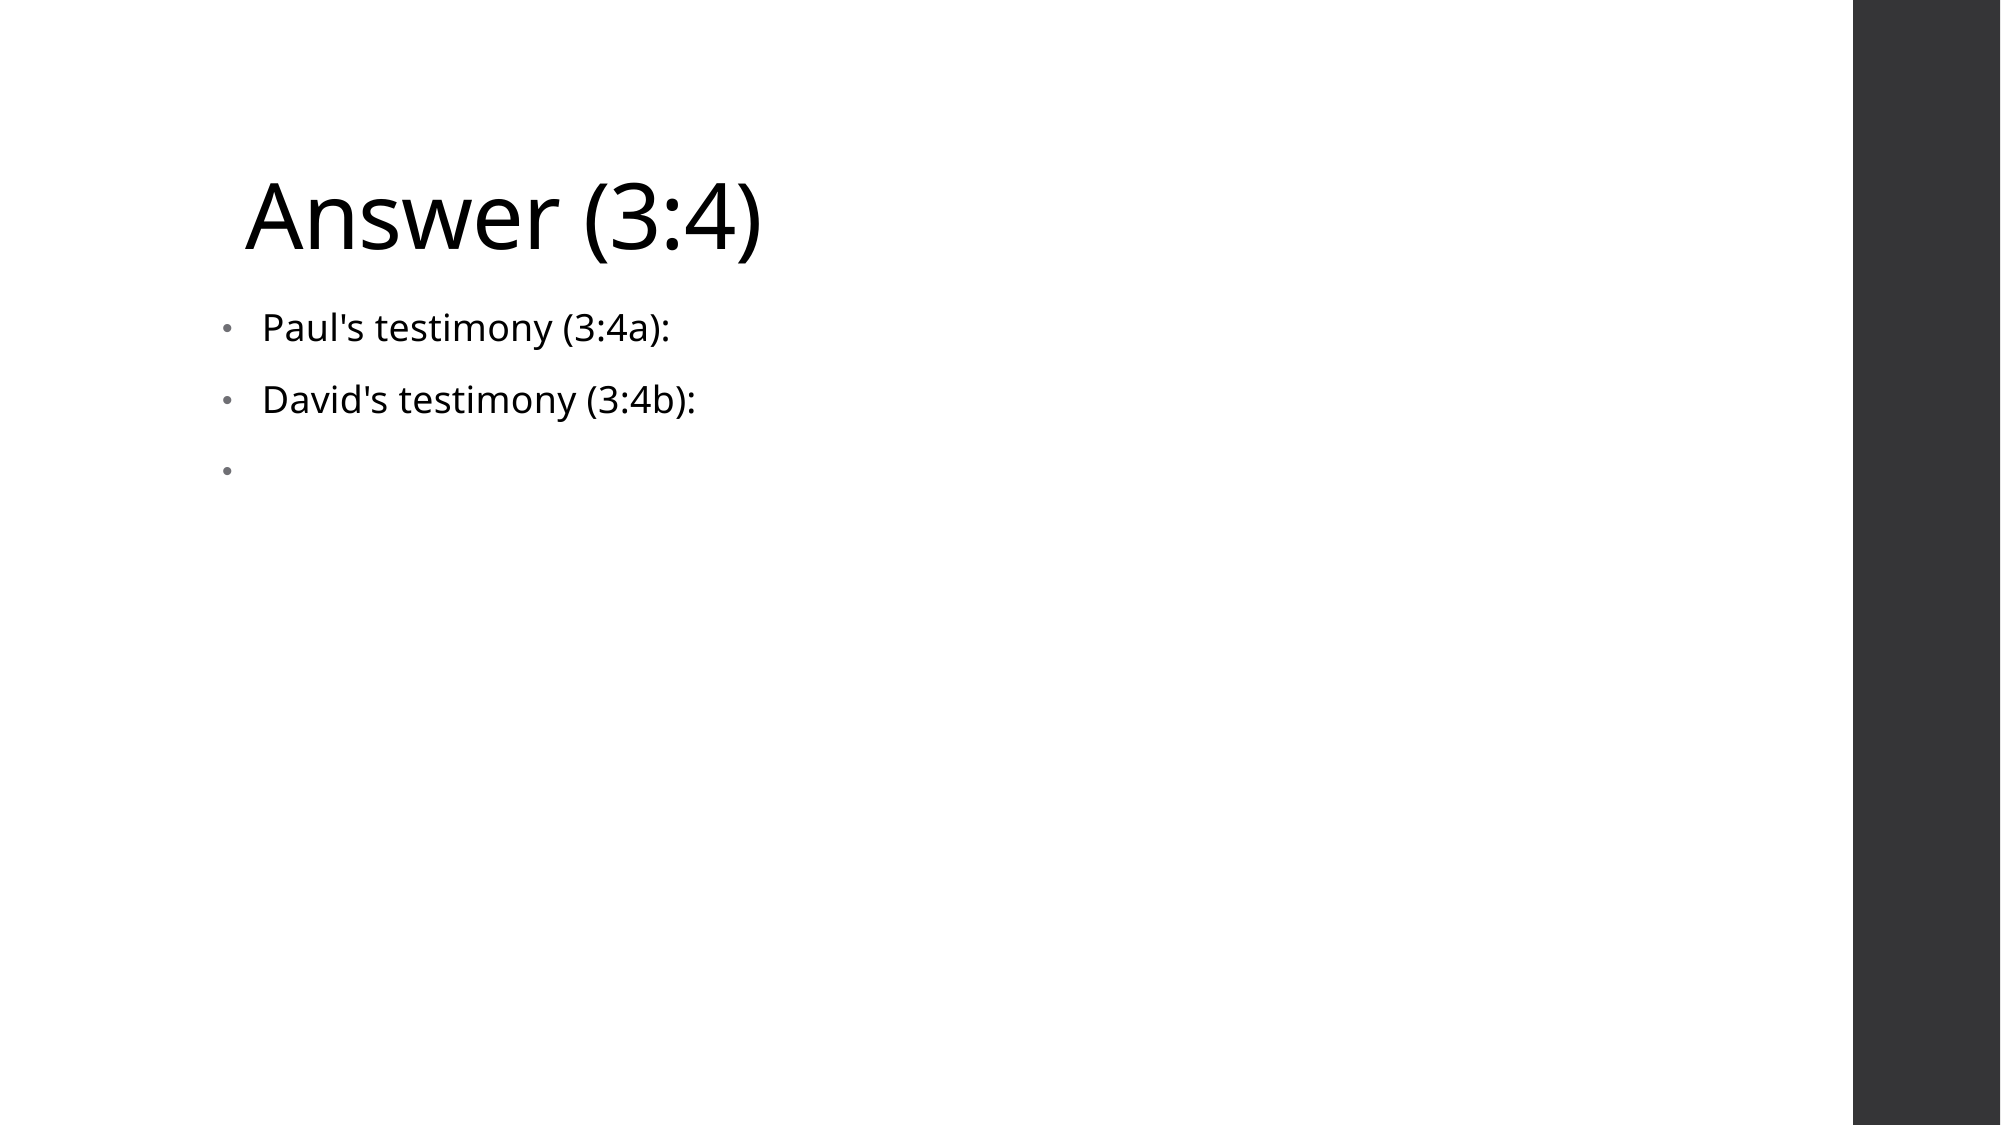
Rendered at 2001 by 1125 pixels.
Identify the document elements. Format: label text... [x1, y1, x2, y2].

title Answer (3:4) [206, 60, 1797, 278]
list Paul's testimony (3:4a): David's testimony (3:4b): [206, 299, 1617, 1014]
